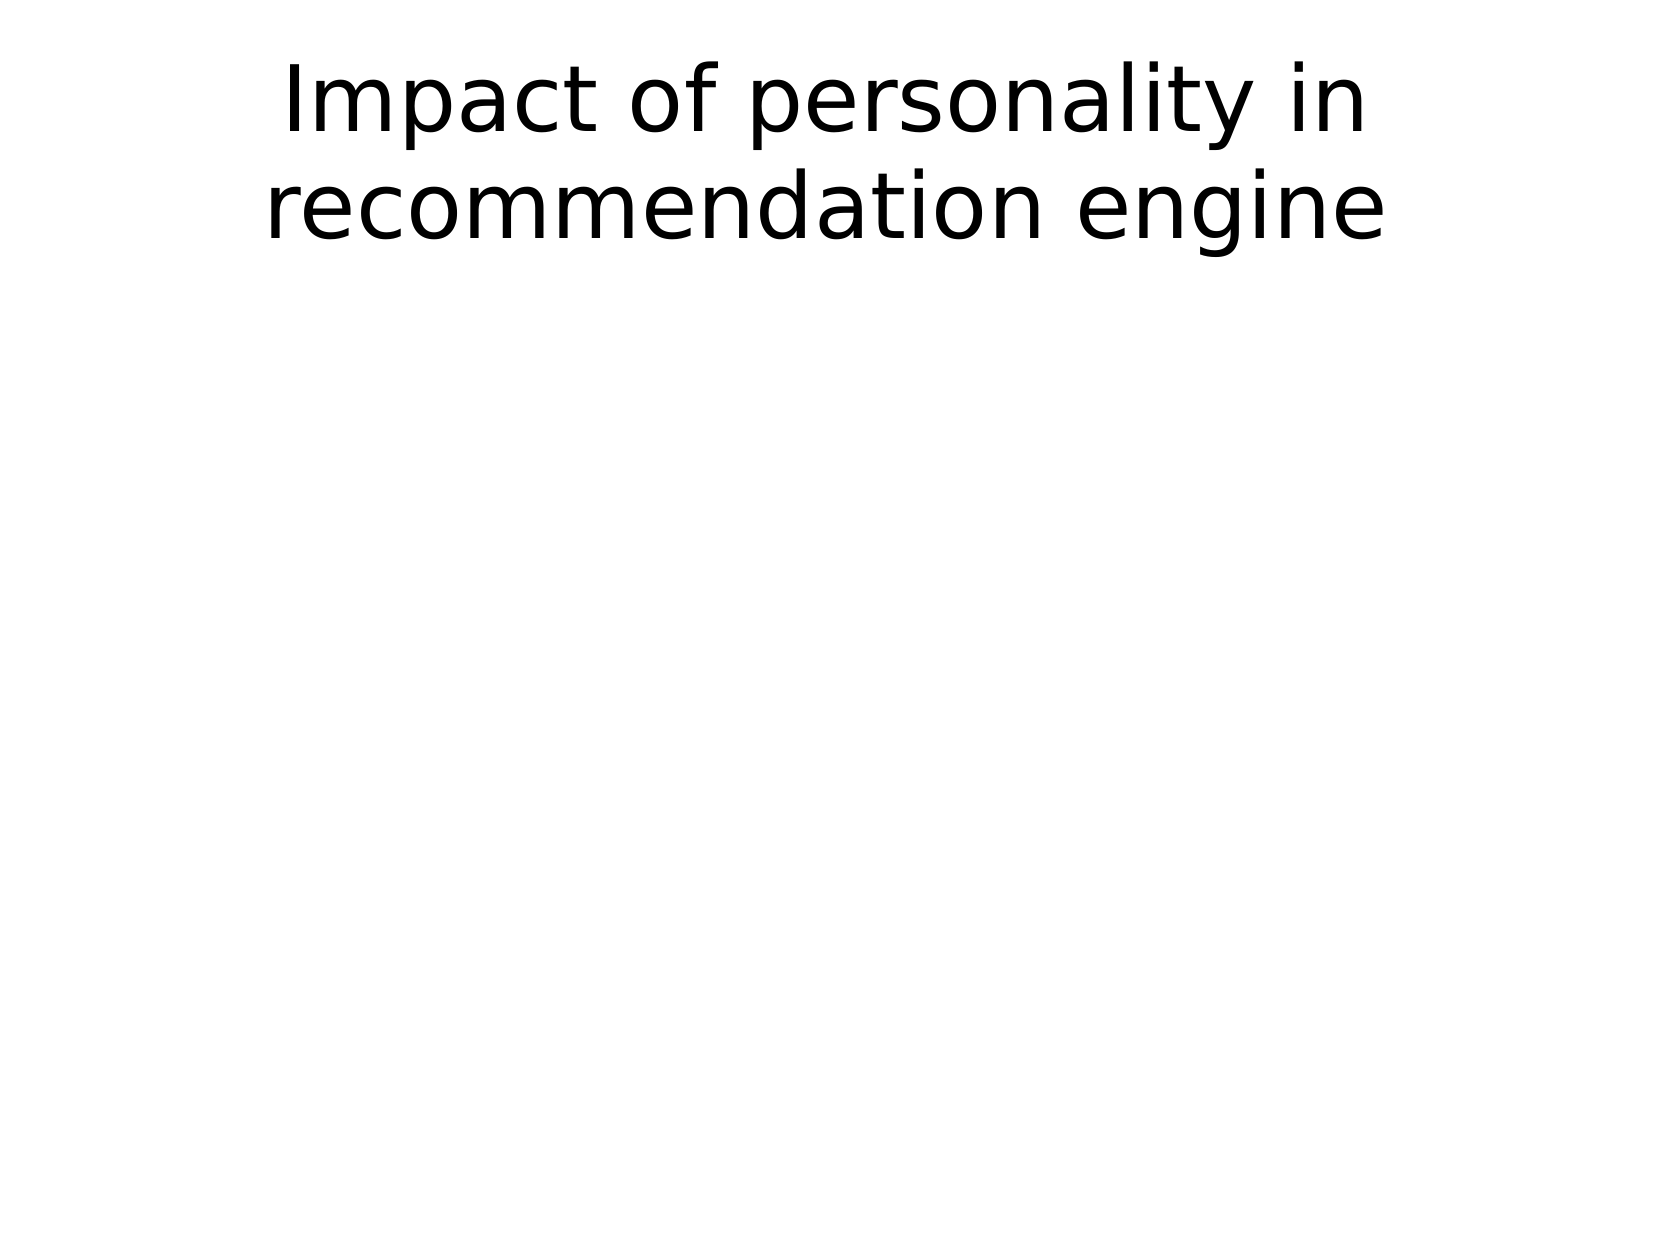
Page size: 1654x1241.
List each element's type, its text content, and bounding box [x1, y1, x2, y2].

title Impact of personality in recommendation engine [82, 46, 1571, 260]
